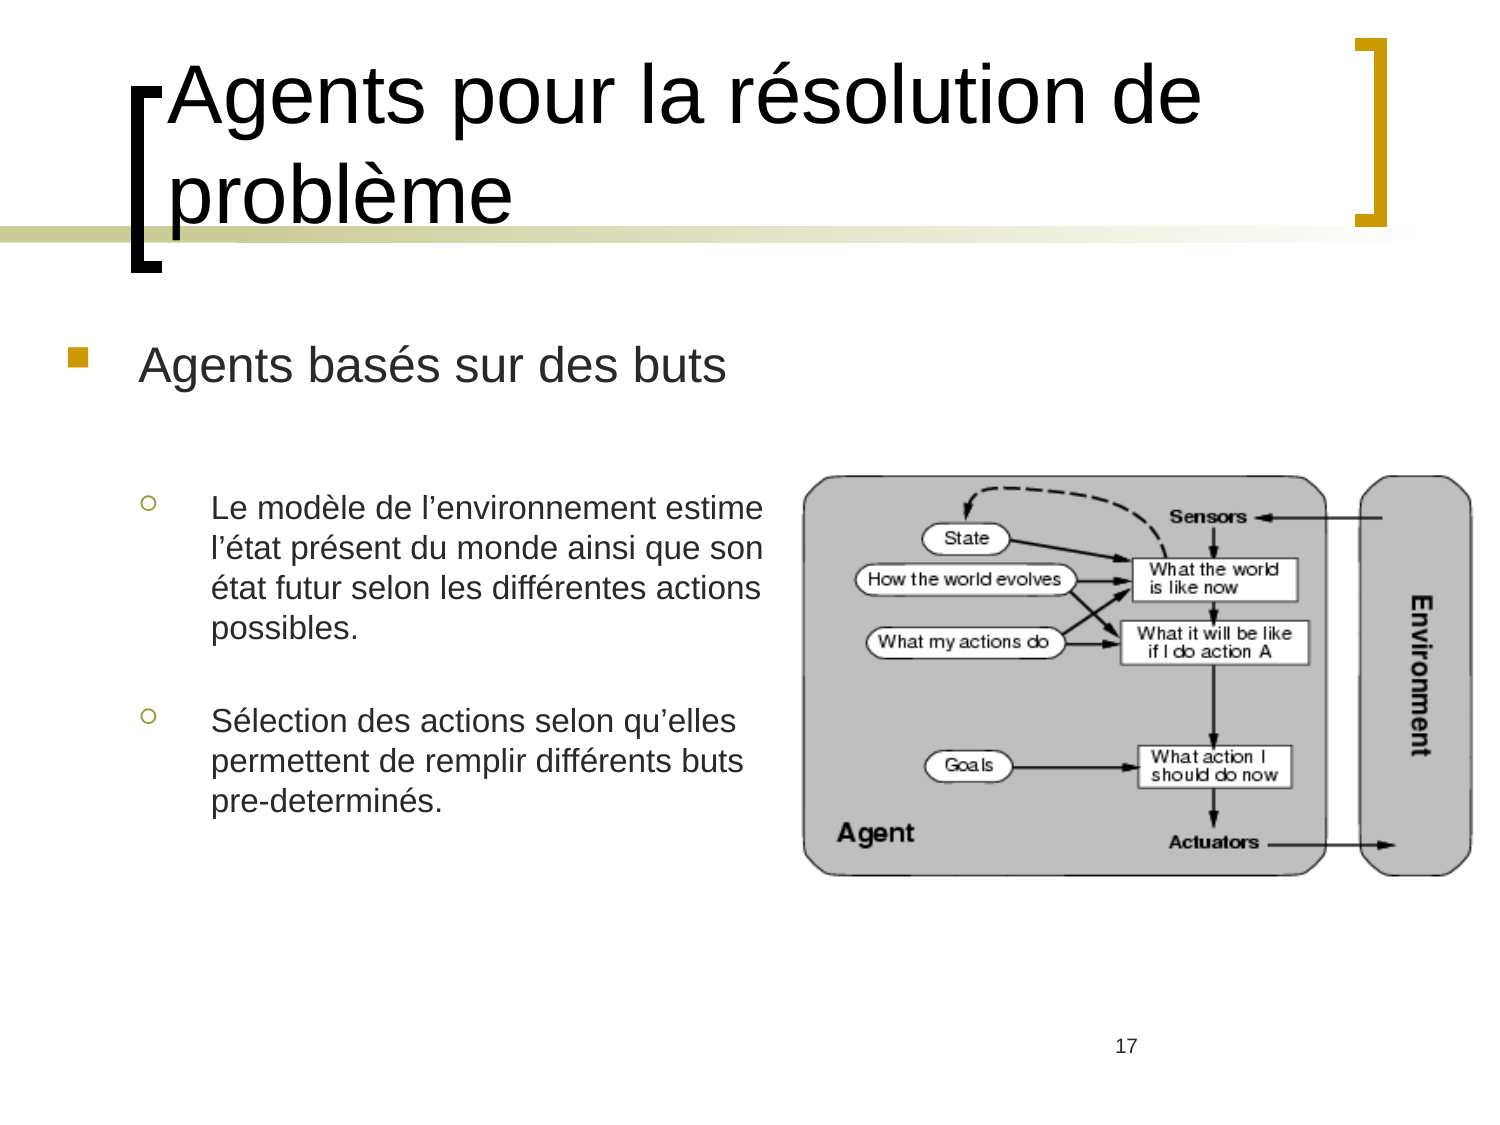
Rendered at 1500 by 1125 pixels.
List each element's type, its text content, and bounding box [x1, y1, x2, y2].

picture [800, 474, 1475, 880]
slide_number <numéro> [1100, 1025, 1413, 1100]
title Agents pour la résolution de problème [152, 15, 1328, 248]
text_box Agents basés sur des buts Le modèle de l’environnement estime l’état présent du monde ainsi que son état futur selon les différentes actions possibles. Sélection des actions selon qu’elles permettent de remplir différents buts pre-determinés. [49, 324, 788, 1075]
